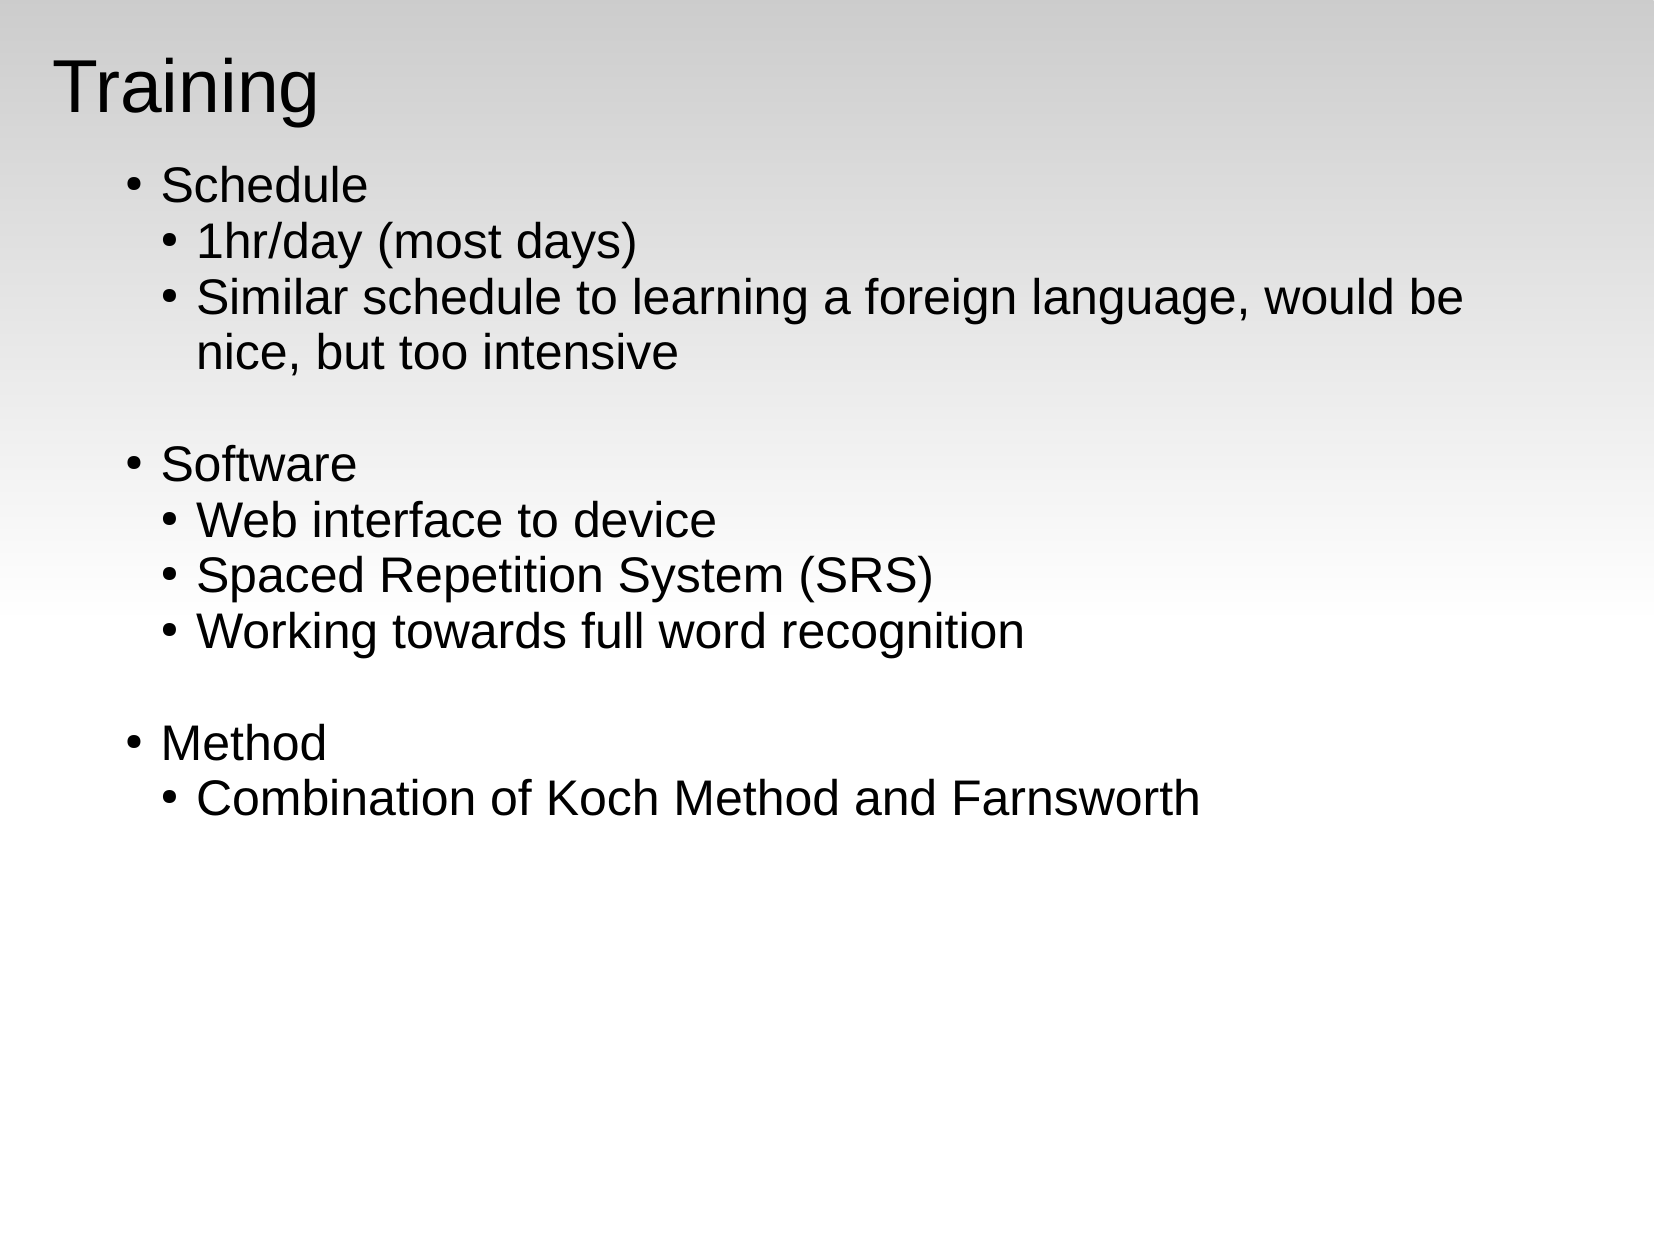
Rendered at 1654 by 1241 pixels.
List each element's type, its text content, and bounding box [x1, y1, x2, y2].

text_box Training [37, 37, 337, 137]
text_box Schedule 1hr/day (most days) Similar schedule to learning a foreign language, would be nice, but too intensive Software Web interface to device Spaced Repetition System (SRS) Working towards full word recognition Method Combination of Koch Method and Farnsworth [75, 150, 1576, 1163]
